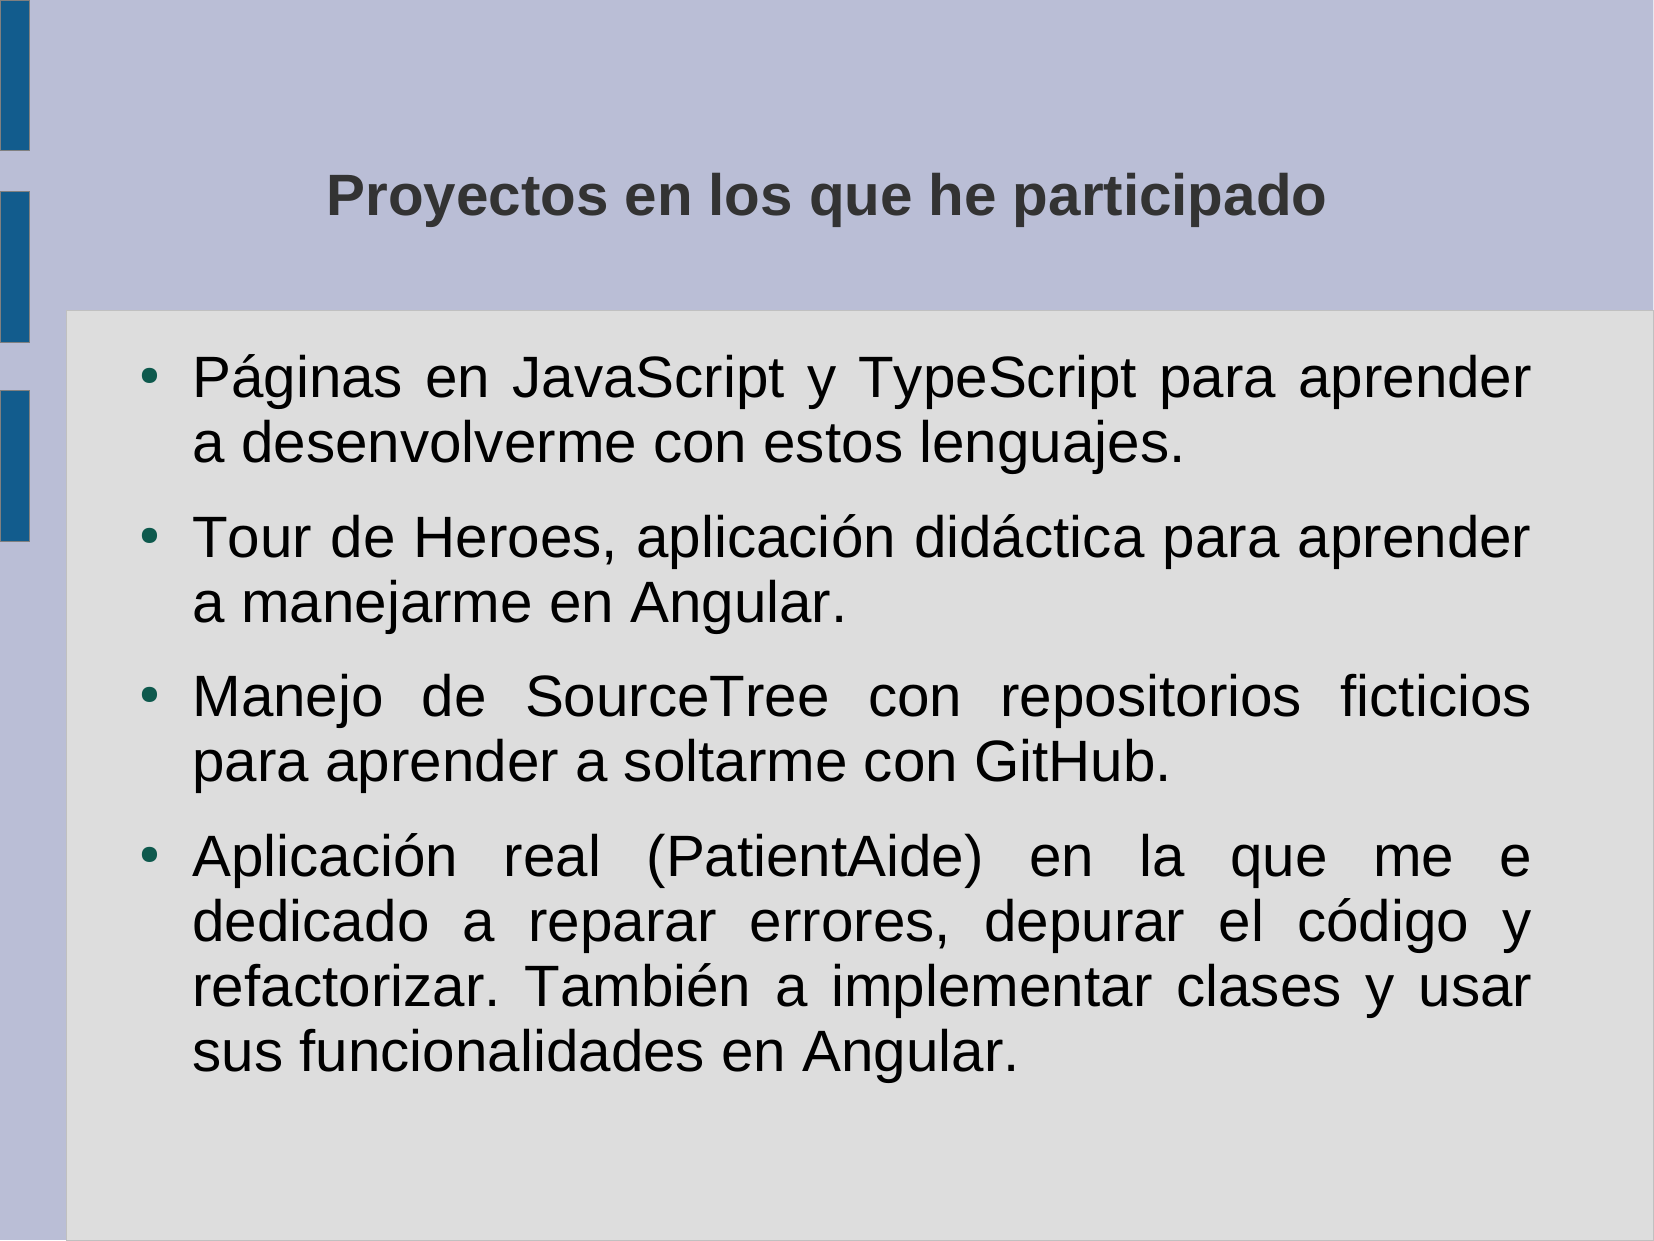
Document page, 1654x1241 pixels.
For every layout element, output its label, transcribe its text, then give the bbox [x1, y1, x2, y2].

title Proyectos en los que he participado [121, 91, 1534, 299]
list Páginas en JavaScript y TypeScript para aprender a desenvolverme con estos lenguajes. Tour de Heroes, aplicación didáctica para aprender a manejarme en Angular. Manejo de SourceTree con repositorios ficticios para aprender a soltarme con GitHub. Aplicación real (PatientAide) en la que me e dedicado a reparar errores, depurar el código y refactorizar. También a implementar clases y usar sus funcionalidades en Angular. [121, 344, 1534, 1127]
